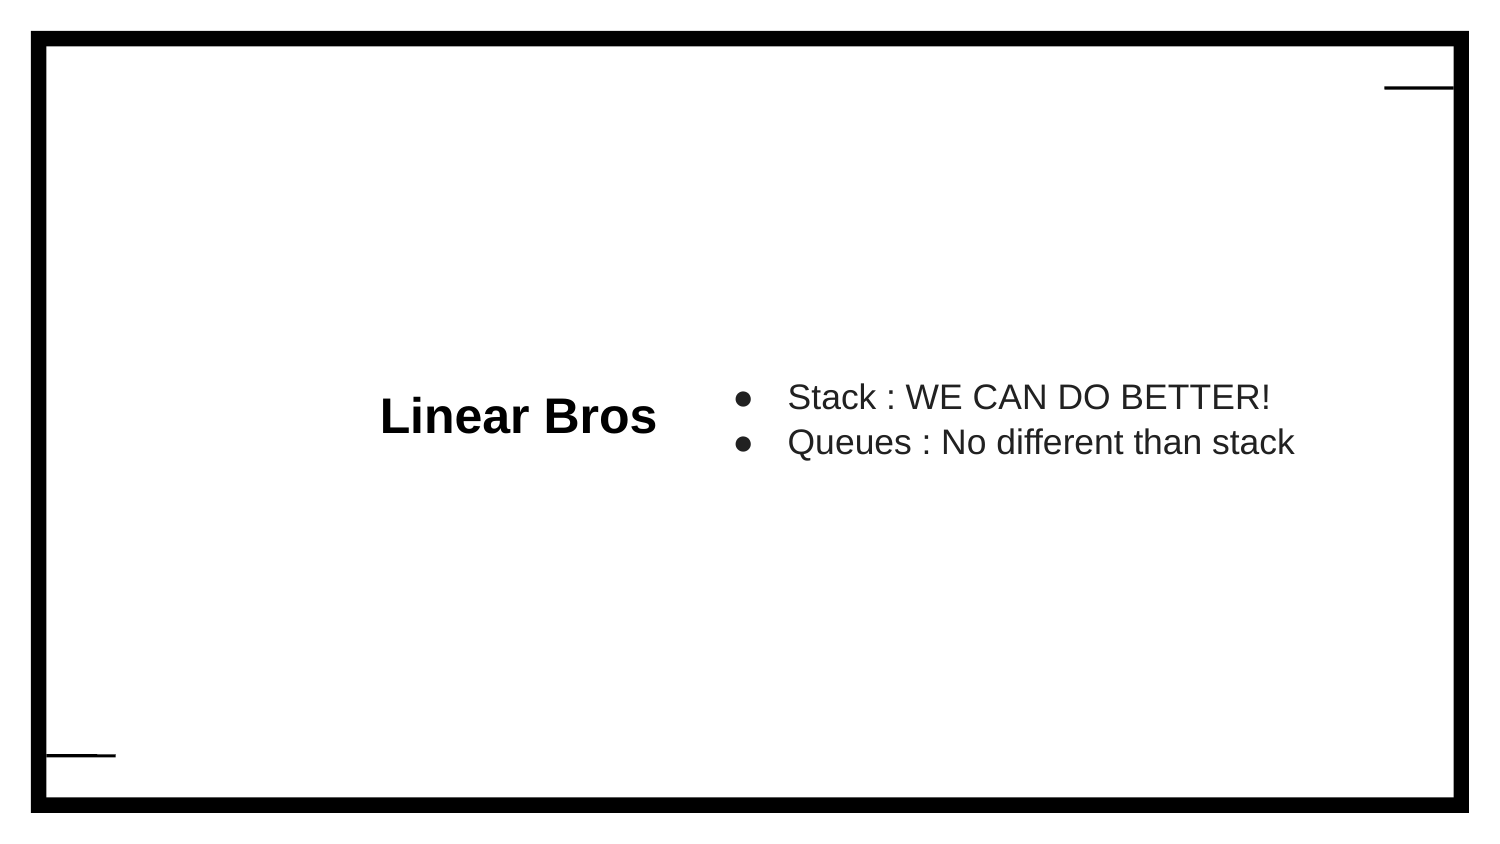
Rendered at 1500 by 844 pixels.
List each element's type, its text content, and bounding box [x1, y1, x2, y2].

list Stack : WE CAN DO BETTER! Queues : No different than stack [697, 137, 1385, 697]
title Linear Bros [115, 232, 673, 602]
